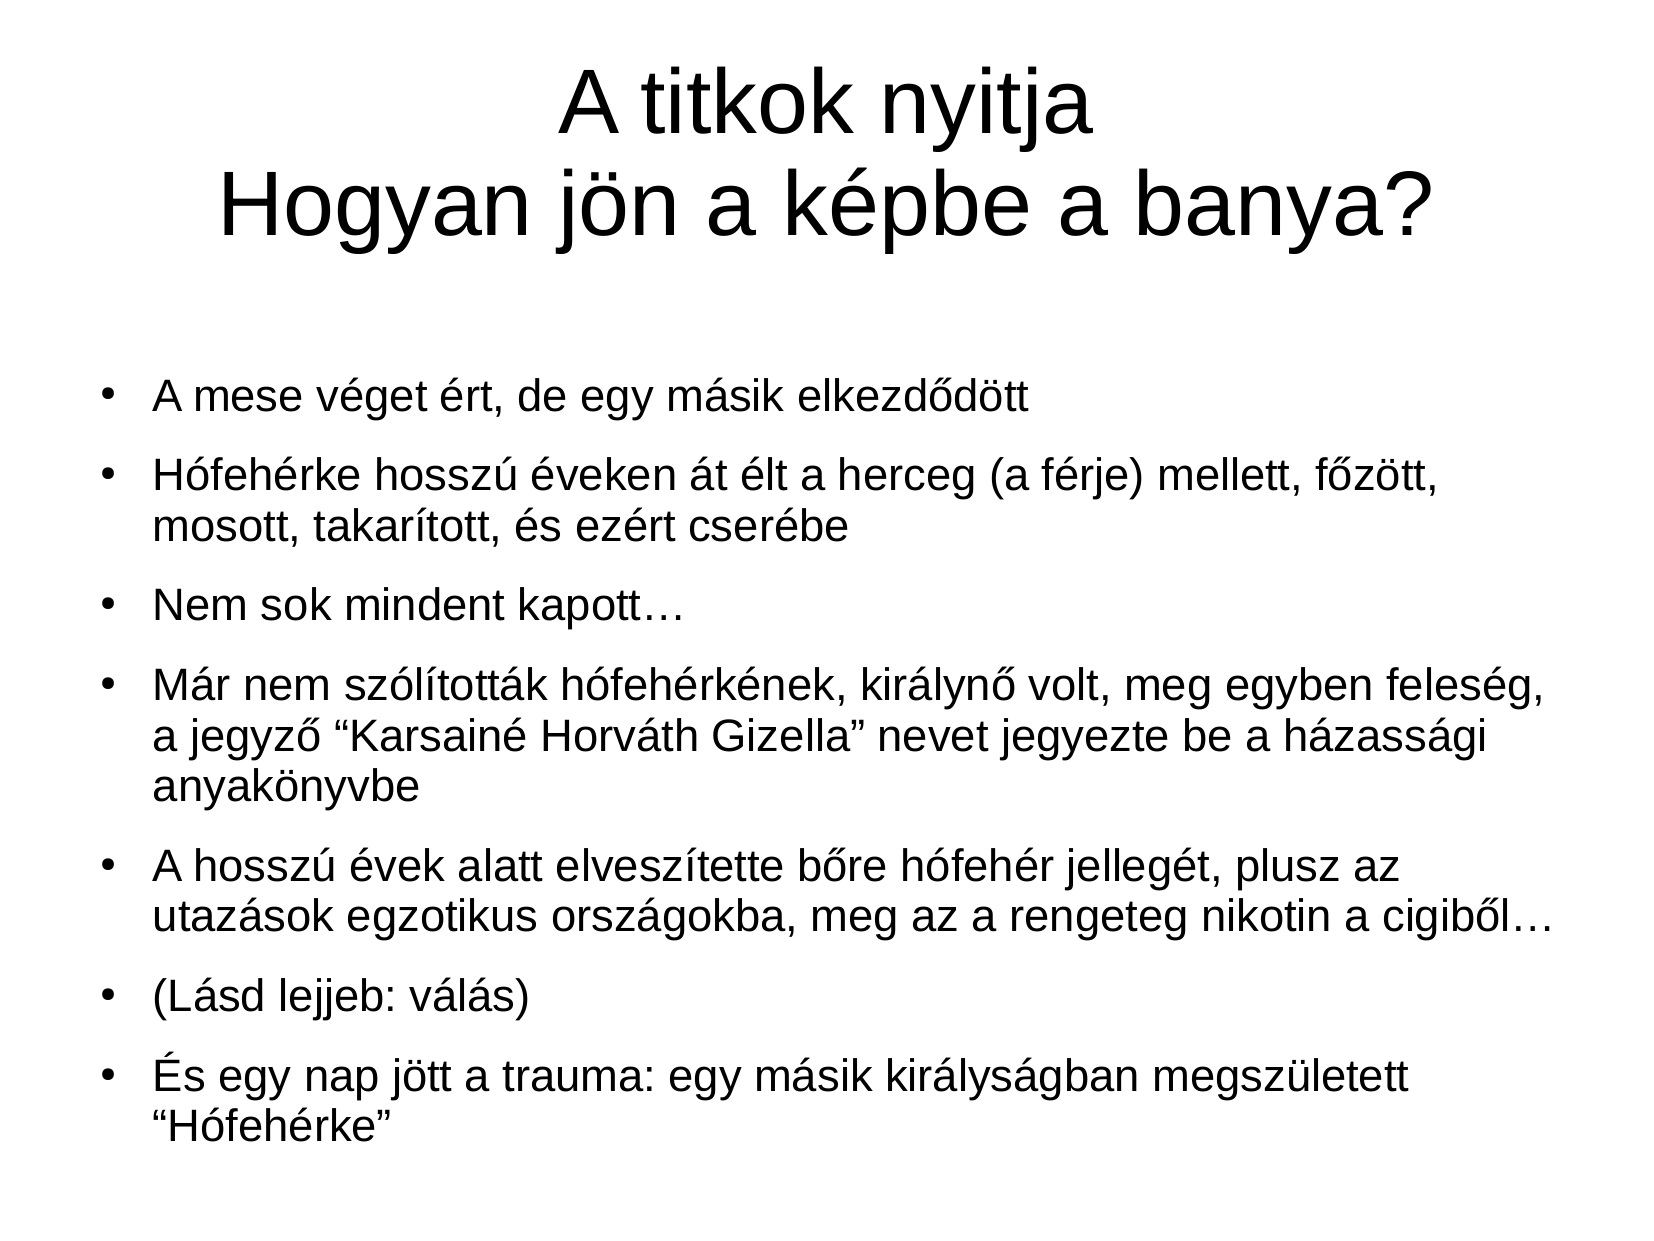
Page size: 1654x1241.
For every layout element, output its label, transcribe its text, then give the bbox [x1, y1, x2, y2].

list A mese véget ért, de egy másik elkezdődött Hófehérke hosszú éveken át élt a herceg (a férje) mellett, főzött, mosott, takarított, és ezért cserébe Nem sok mindent kapott… Már nem szólították hófehérkének, királynő volt, meg egyben feleség, a jegyző “Karsainé Horváth Gizella” nevet jegyezte be a házassági anyakönyvbe A hosszú évek alatt elveszítette bőre hófehér jellegét, plusz az utazások egzotikus országokba, meg az a rengeteg nikotin a cigiből… (Lásd lejjeb: válás) És egy nap jött a trauma: egy másik királyságban megszületett “Hófehérke” [82, 290, 1571, 1171]
title A titkok nyitja Hogyan jön a képbe a banya? [82, 49, 1571, 257]
